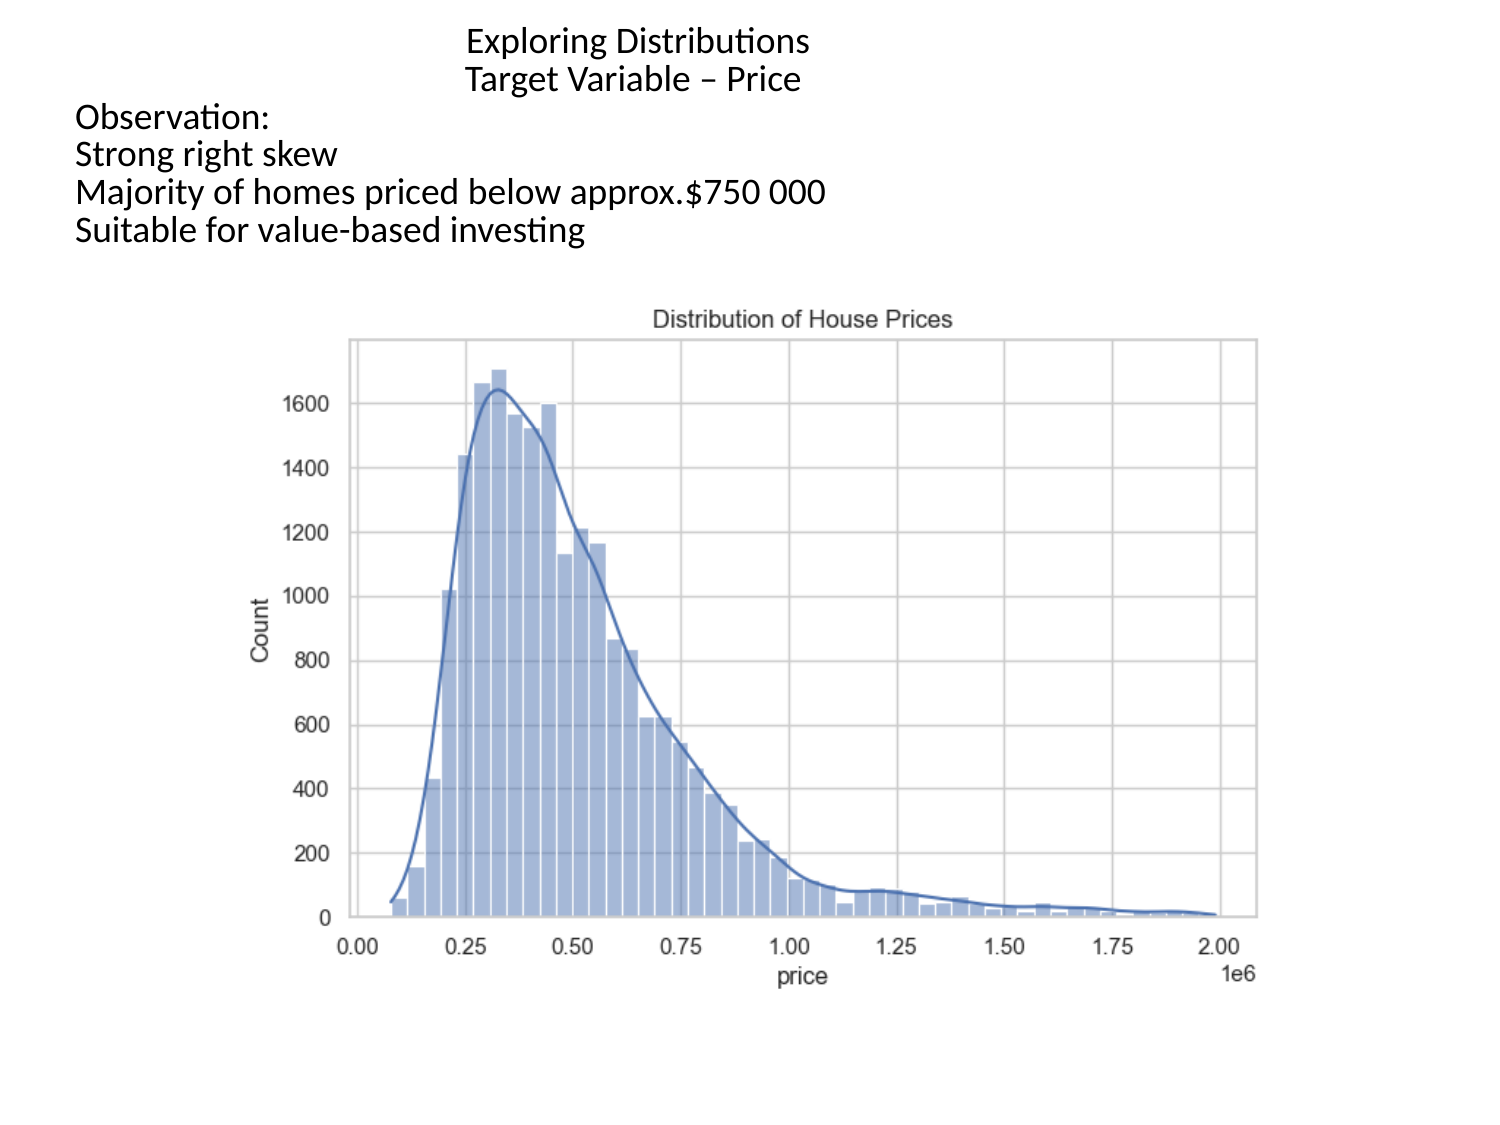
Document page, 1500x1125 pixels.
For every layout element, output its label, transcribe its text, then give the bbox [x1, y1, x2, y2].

title Exploring Distributions Target Variable – Price Observation: Strong right skew Majority of homes priced below approx.$750 000 Suitable for value-based investing [75, 25, 1425, 252]
picture [236, 295, 1270, 1004]
